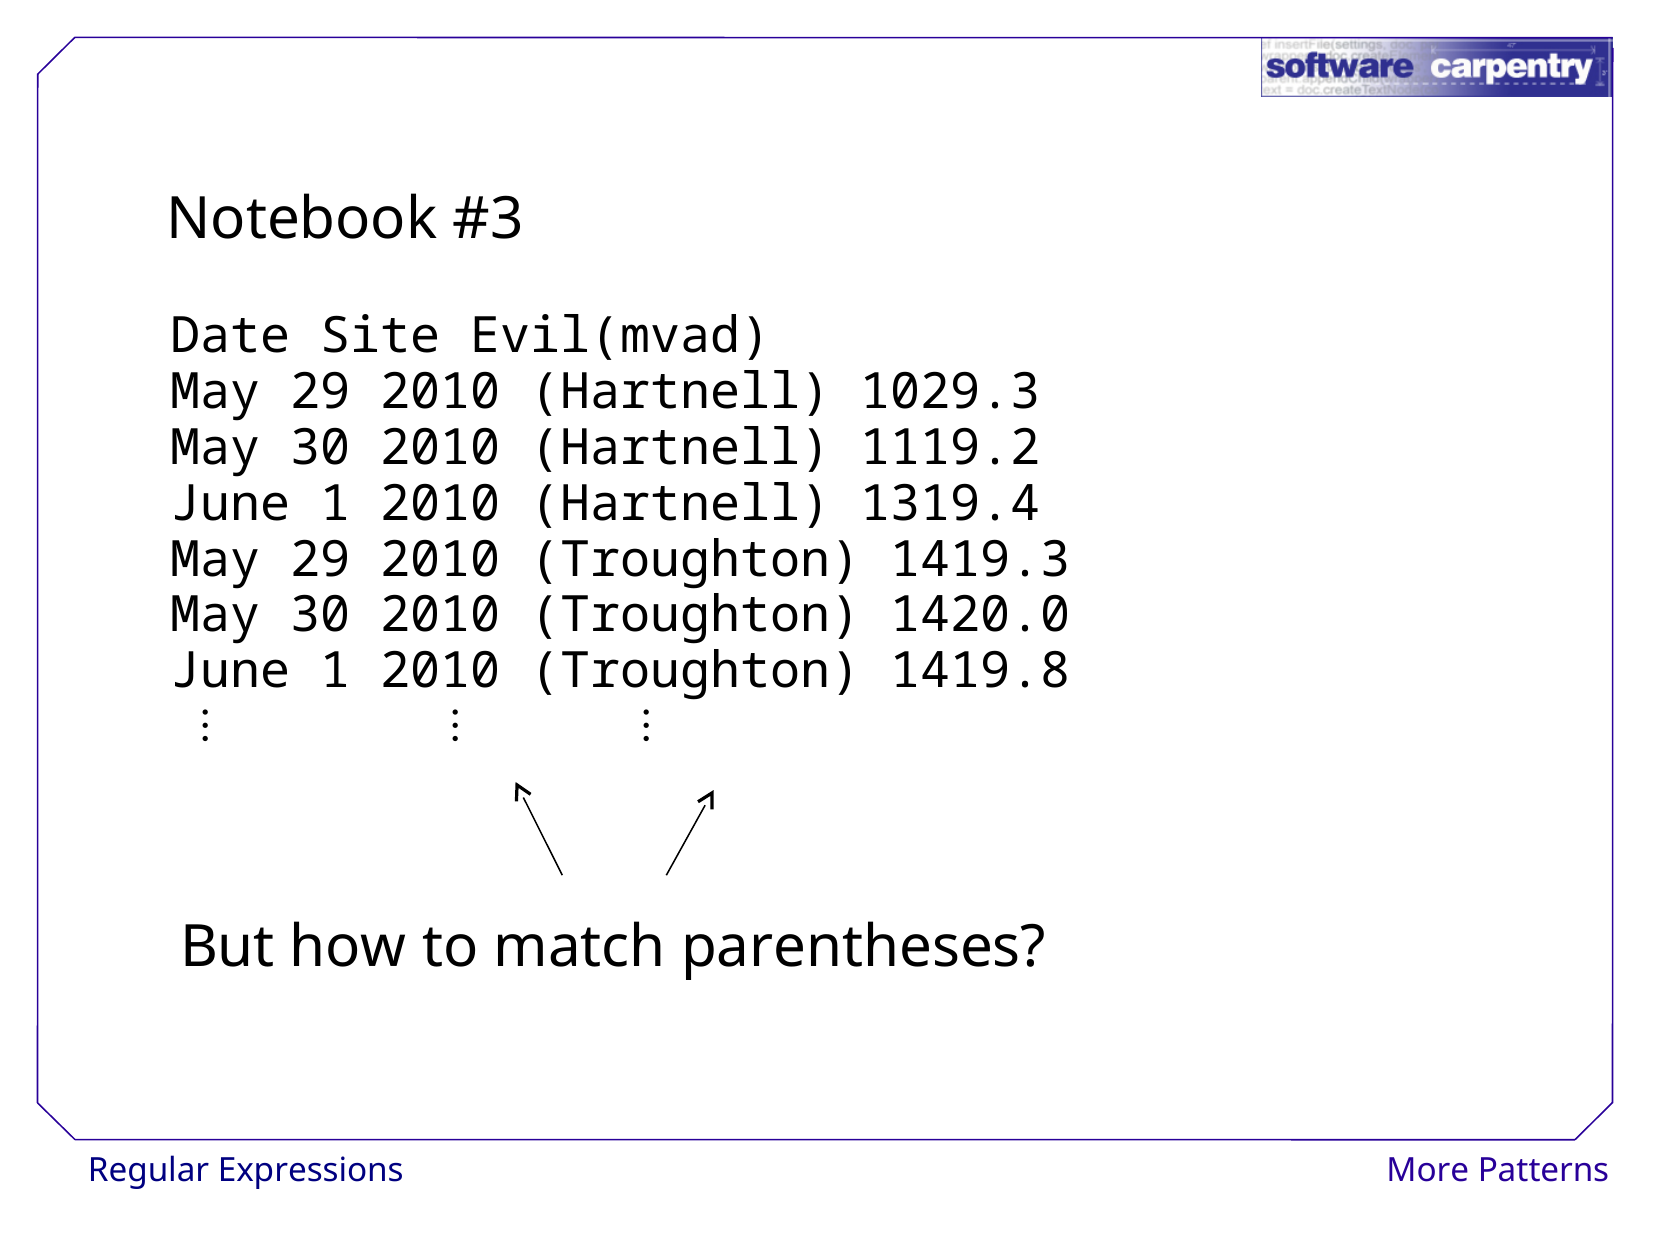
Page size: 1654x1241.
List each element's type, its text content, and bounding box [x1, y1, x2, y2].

text_box Date Site Evil(mvad) May 29 2010 (Hartnell) 1029.3 May 30 2010 (Hartnell) 1119.2 June 1 2010 (Hartnell) 1319.4 May 29 2010 (Troughton) 1419.3 May 30 2010 (Troughton) 1420.0 June 1 2010 (Troughton) 1419.8 ⋮ ⋮ ⋮ [155, 300, 1535, 763]
text_box But how to match parentheses? [165, 865, 1527, 987]
picture [1261, 39, 1613, 97]
text_box Notebook #3 [151, 138, 1530, 259]
